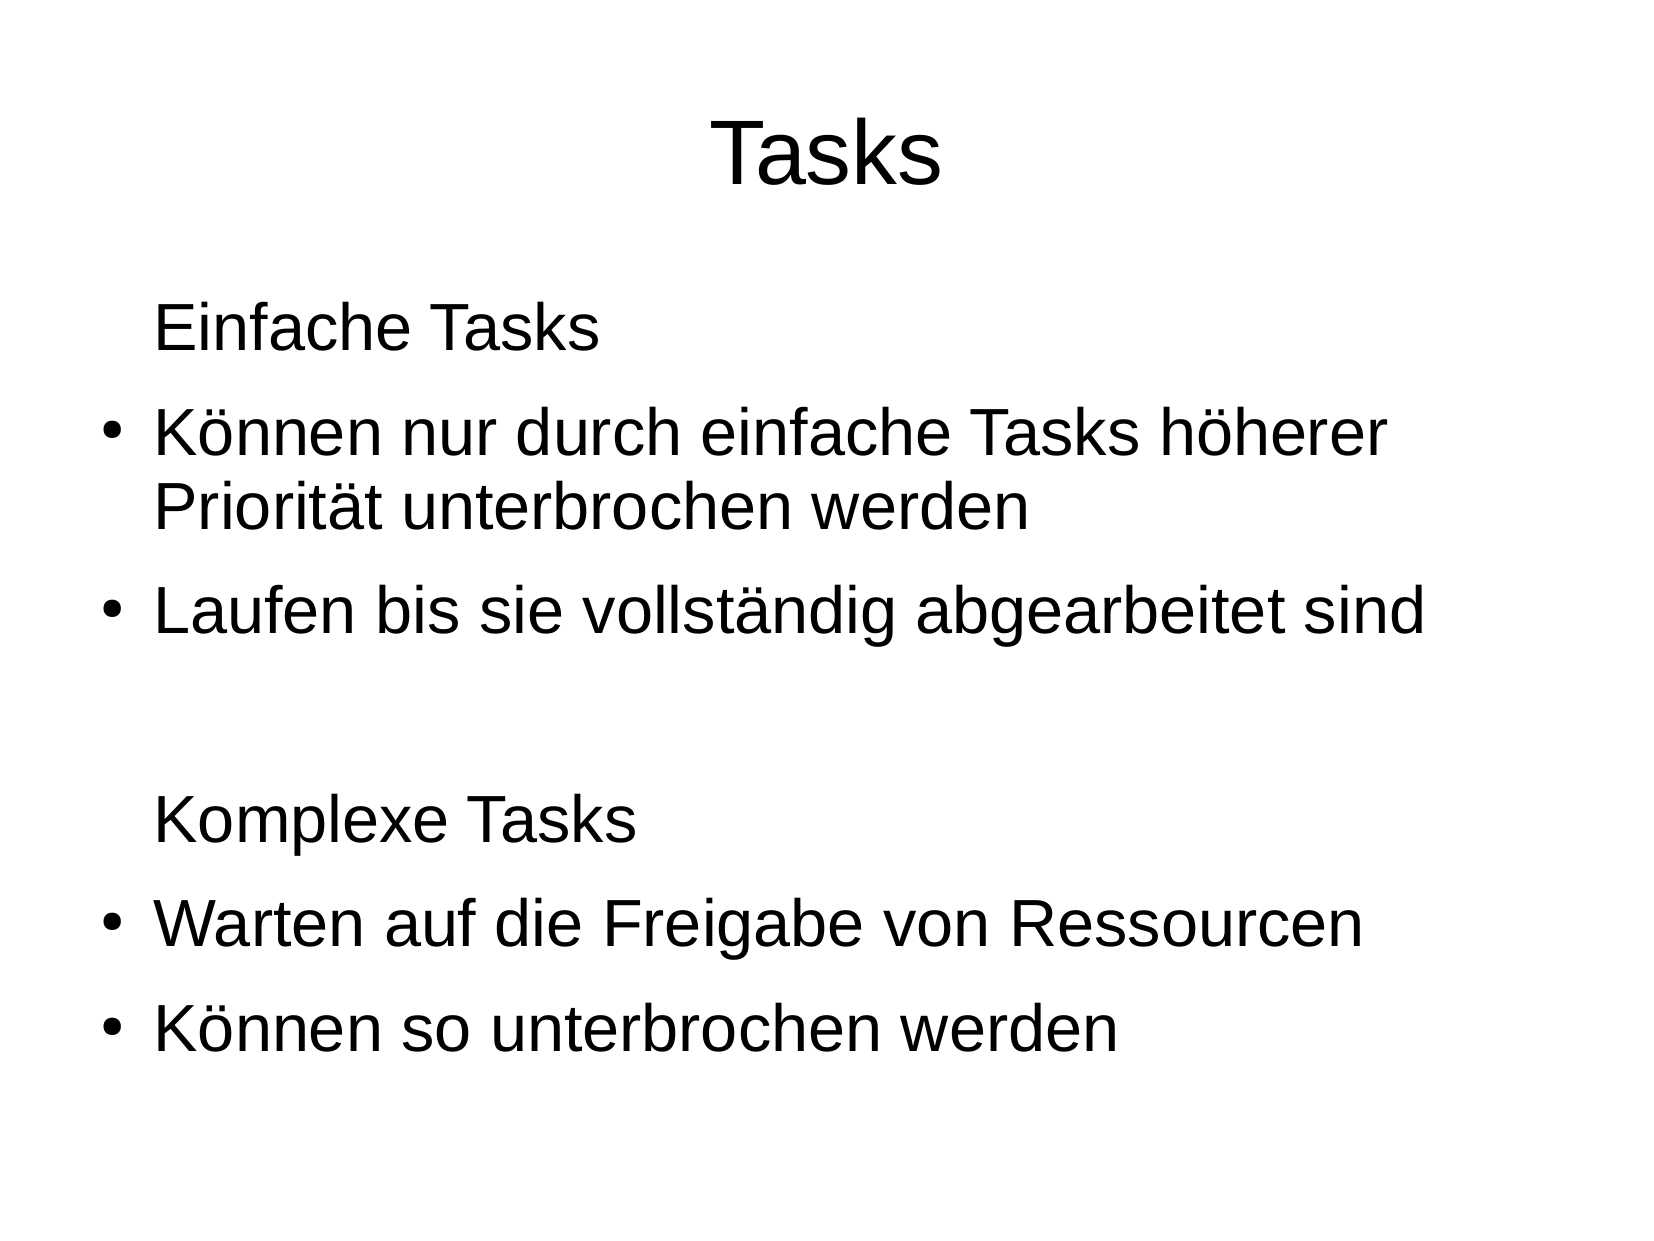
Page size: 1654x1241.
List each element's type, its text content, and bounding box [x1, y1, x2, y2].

title Tasks [82, 49, 1571, 257]
list Einfache Tasks Können nur durch einfache Tasks höherer Priorität unterbrochen werden Laufen bis sie vollständig abgearbeitet sind Komplexe Tasks Warten auf die Freigabe von Ressourcen Können so unterbrochen werden [82, 290, 1538, 1087]
